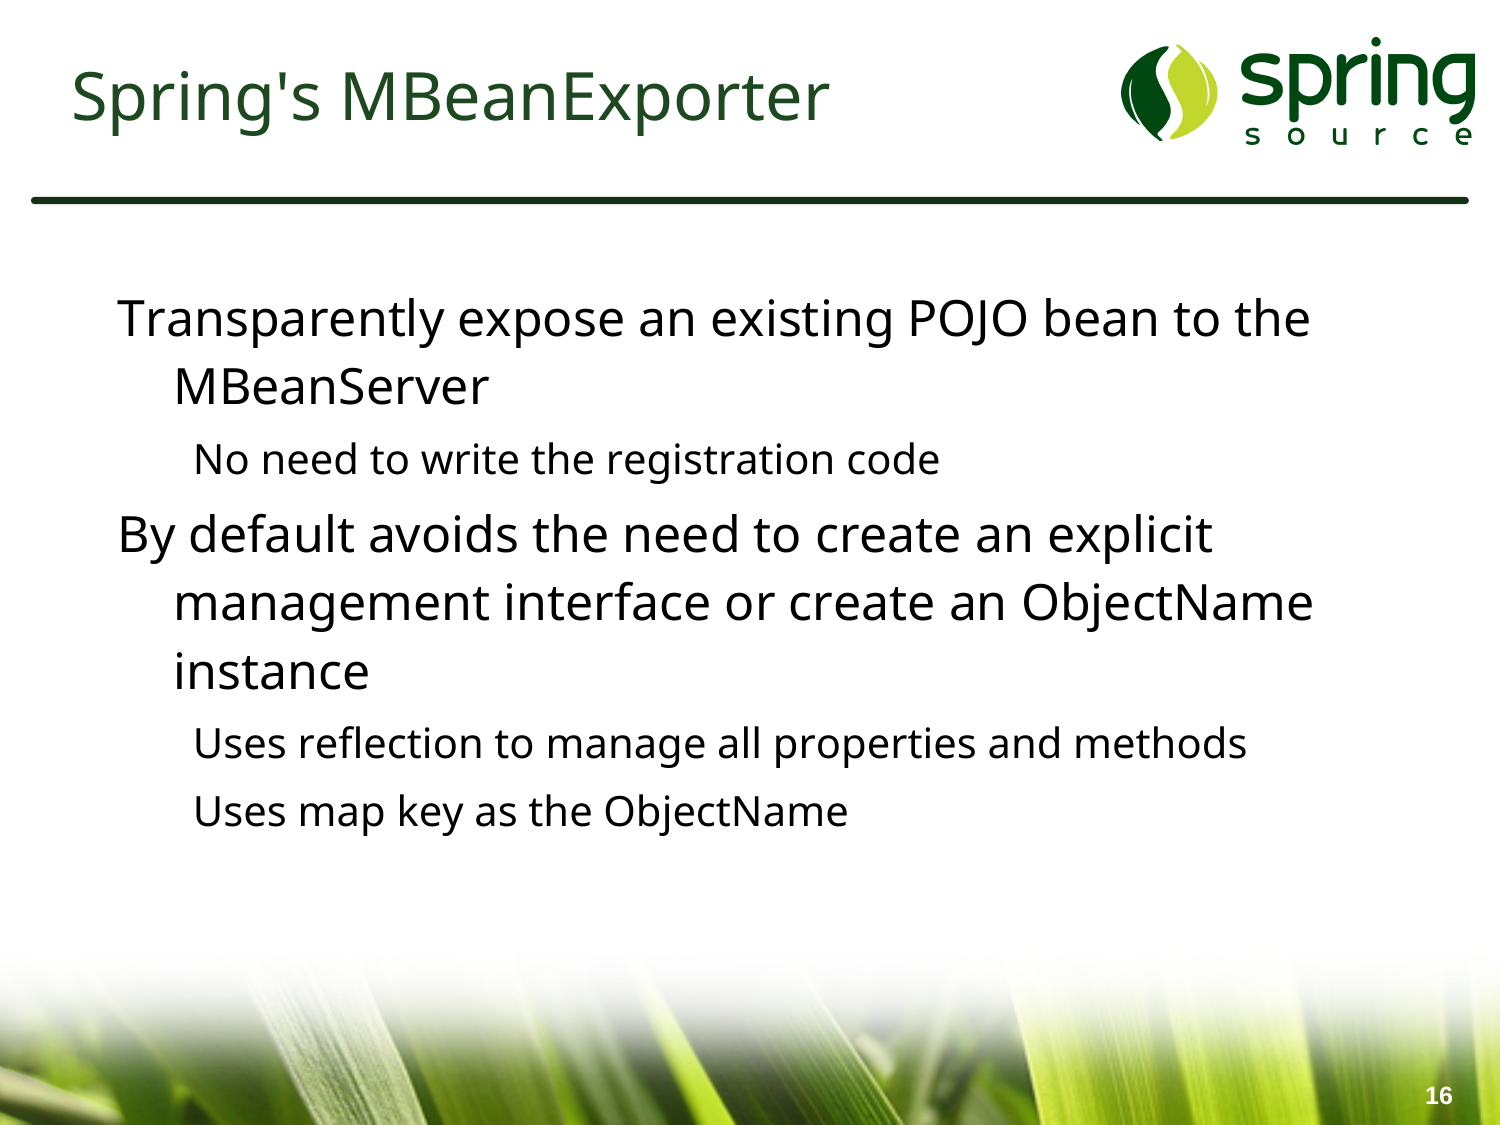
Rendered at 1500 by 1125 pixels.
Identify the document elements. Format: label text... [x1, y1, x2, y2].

list Transparently expose an existing POJO bean to the MBeanServer No need to write the registration code By default avoids the need to create an explicit management interface or create an ObjectName instance Uses reflection to manage all properties and methods Uses map key as the ObjectName [103, 275, 1394, 938]
picture [0, 944, 1500, 1125]
title Spring's MBeanExporter [56, 13, 1089, 176]
picture [1121, 37, 1475, 145]
